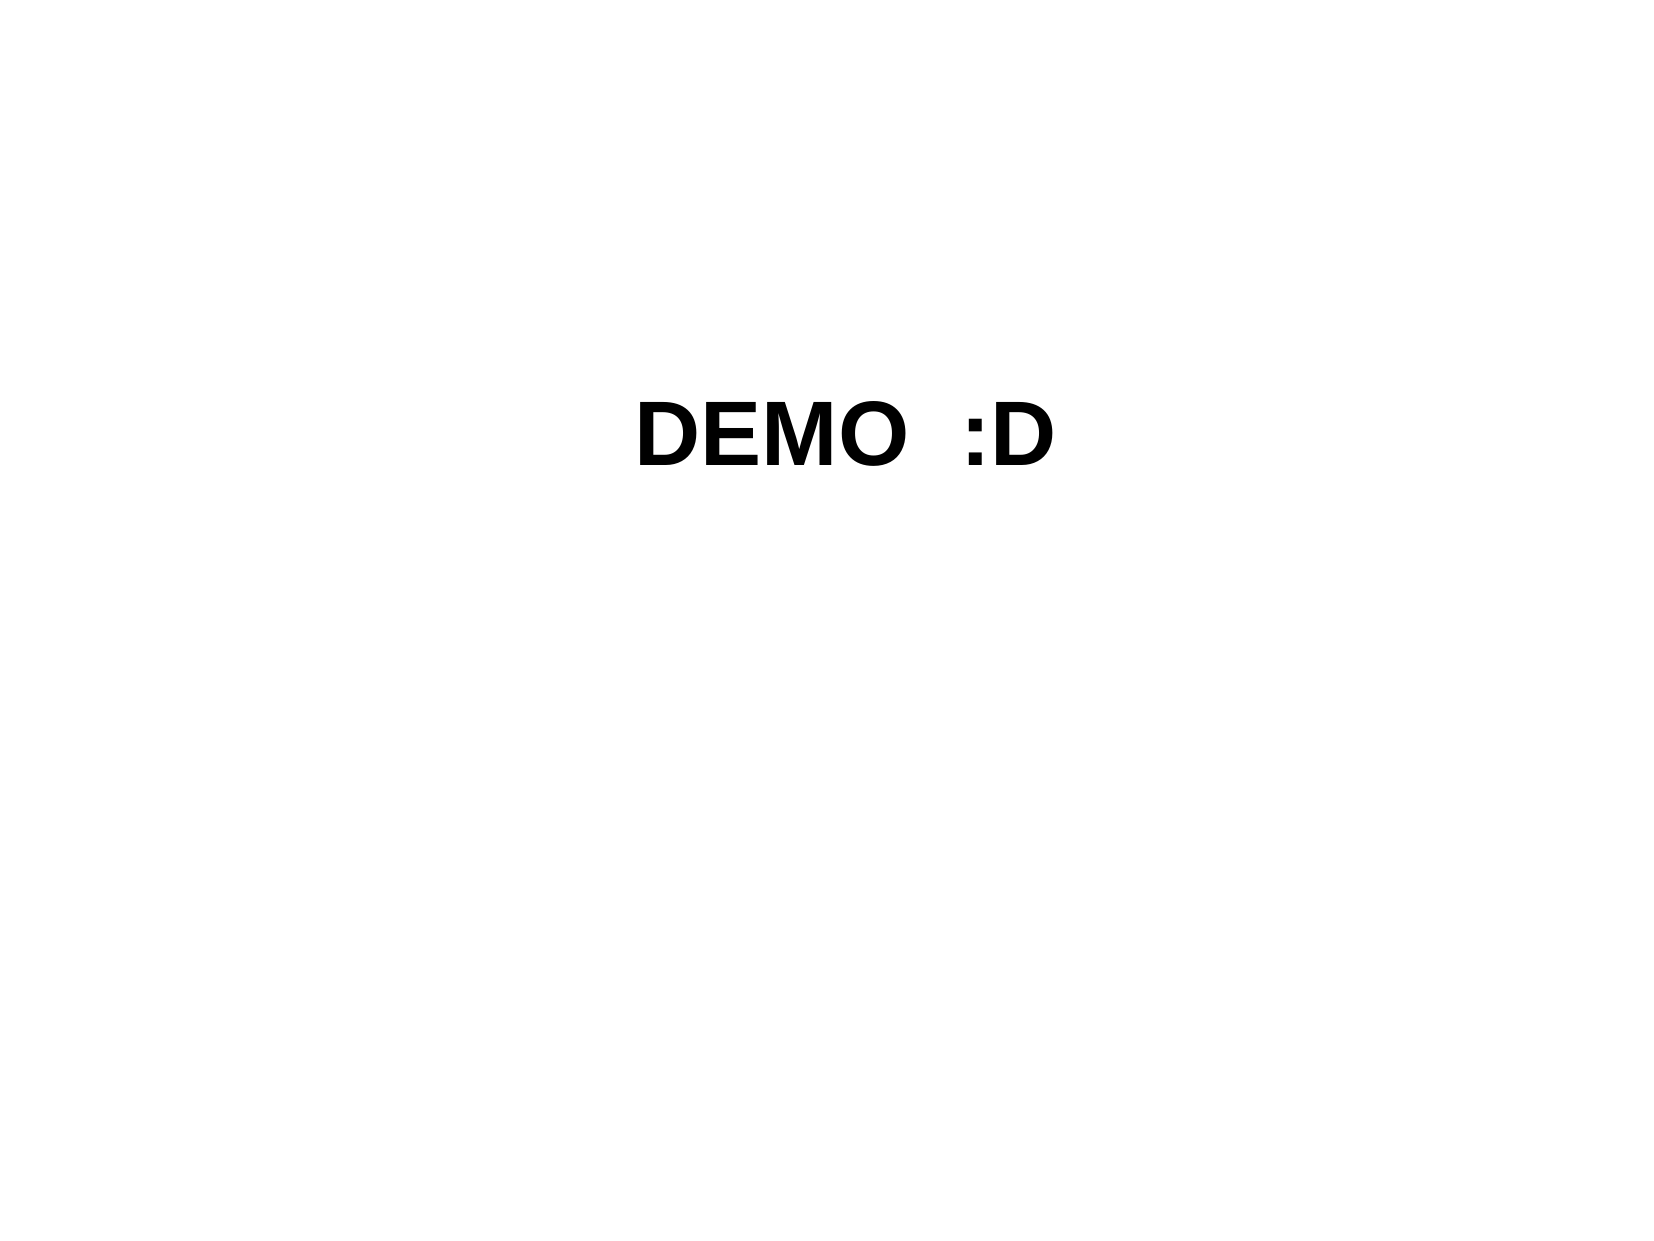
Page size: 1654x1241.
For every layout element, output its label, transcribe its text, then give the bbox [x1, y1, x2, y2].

title DEMO :D [101, 330, 1591, 538]
